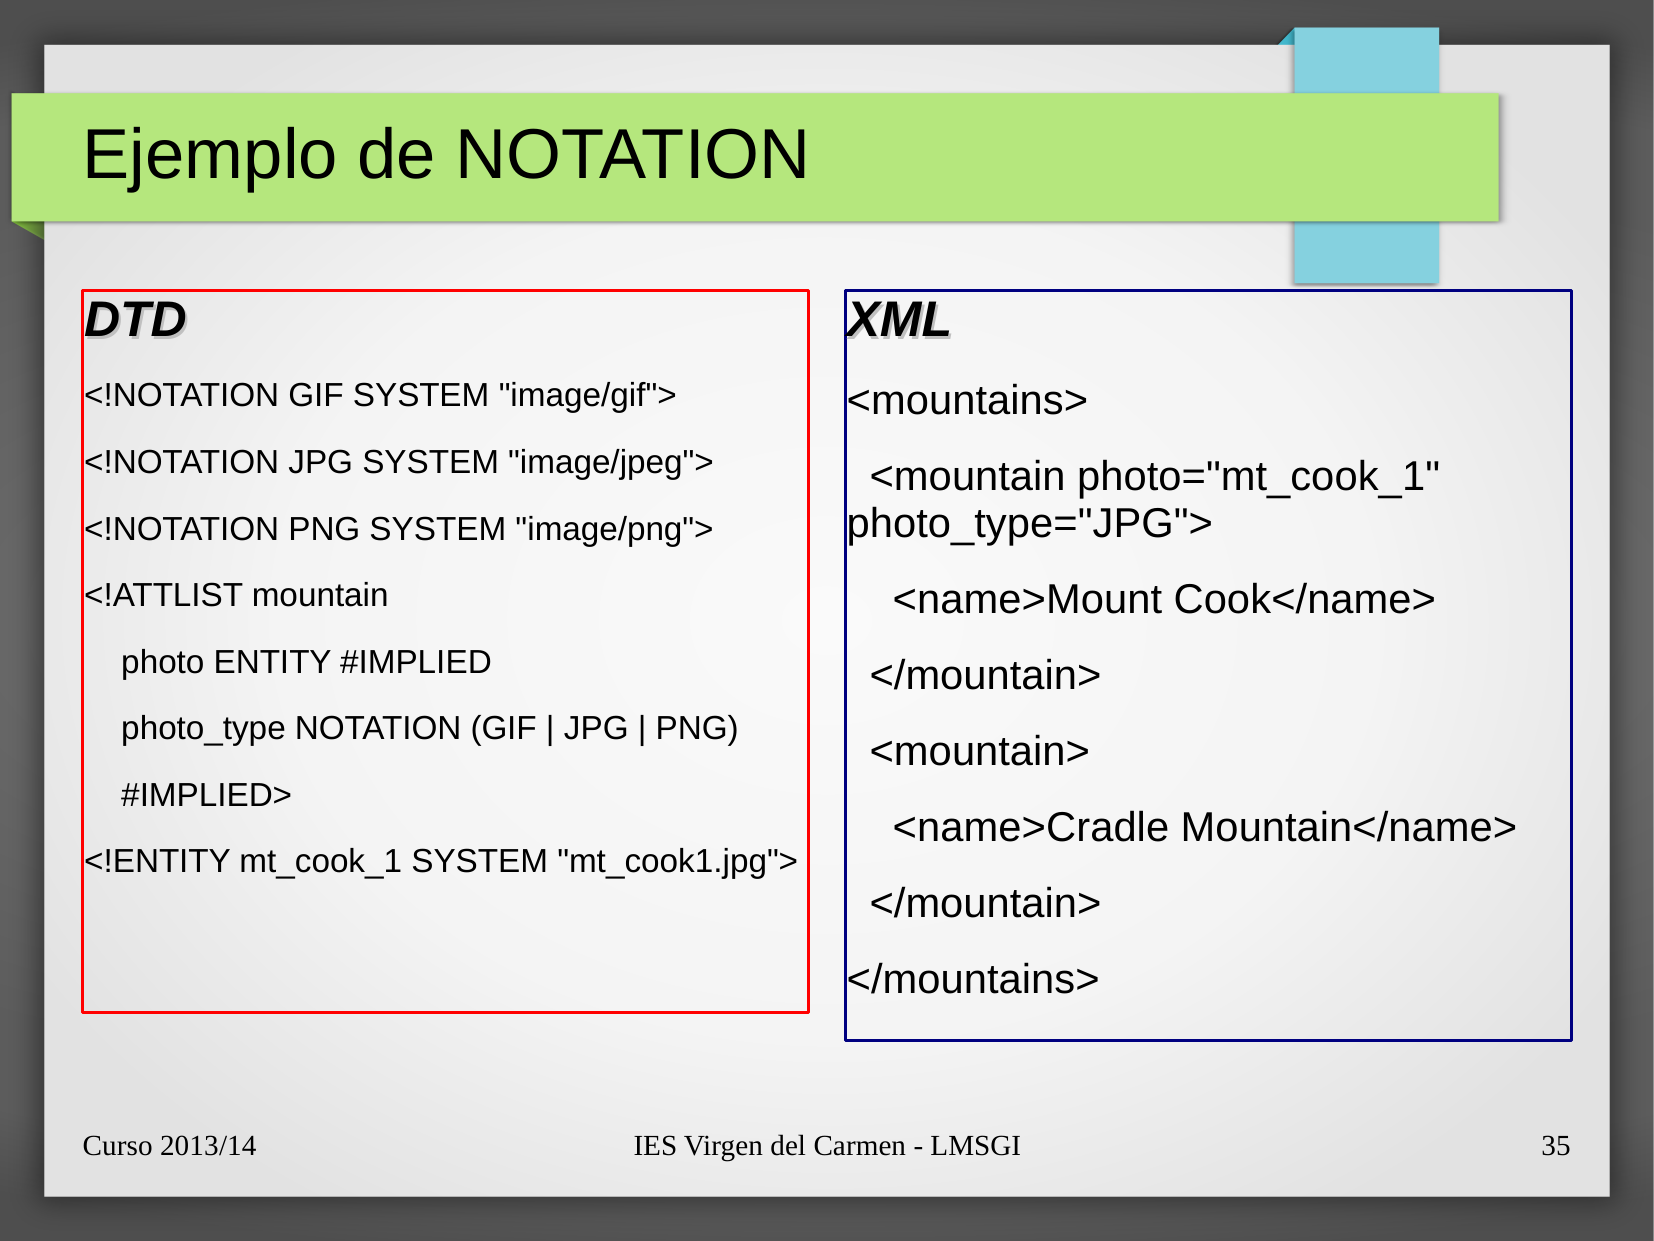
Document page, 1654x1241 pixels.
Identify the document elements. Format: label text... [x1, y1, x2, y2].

picture [0, 0, 1654, 1241]
title Ejemplo de NOTATION [82, 94, 1264, 213]
list DTD <!NOTATION GIF SYSTEM "image/gif"> <!NOTATION JPG SYSTEM "image/jpeg"> <!NOTATION PNG SYSTEM "image/png"> <!ATTLIST mountain photo ENTITY #IMPLIED photo_type NOTATION (GIF | JPG | PNG) #IMPLIED> <!ENTITY mt_cook_1 SYSTEM "mt_cook1.jpg"> [82, 290, 809, 1013]
list XML <mountains> <mountain photo="mt_cook_1" photo_type="JPG"> <name>Mount Cook</name> </mountain> <mountain> <name>Cradle Mountain</name> </mountain> </mountains> [845, 290, 1572, 1041]
